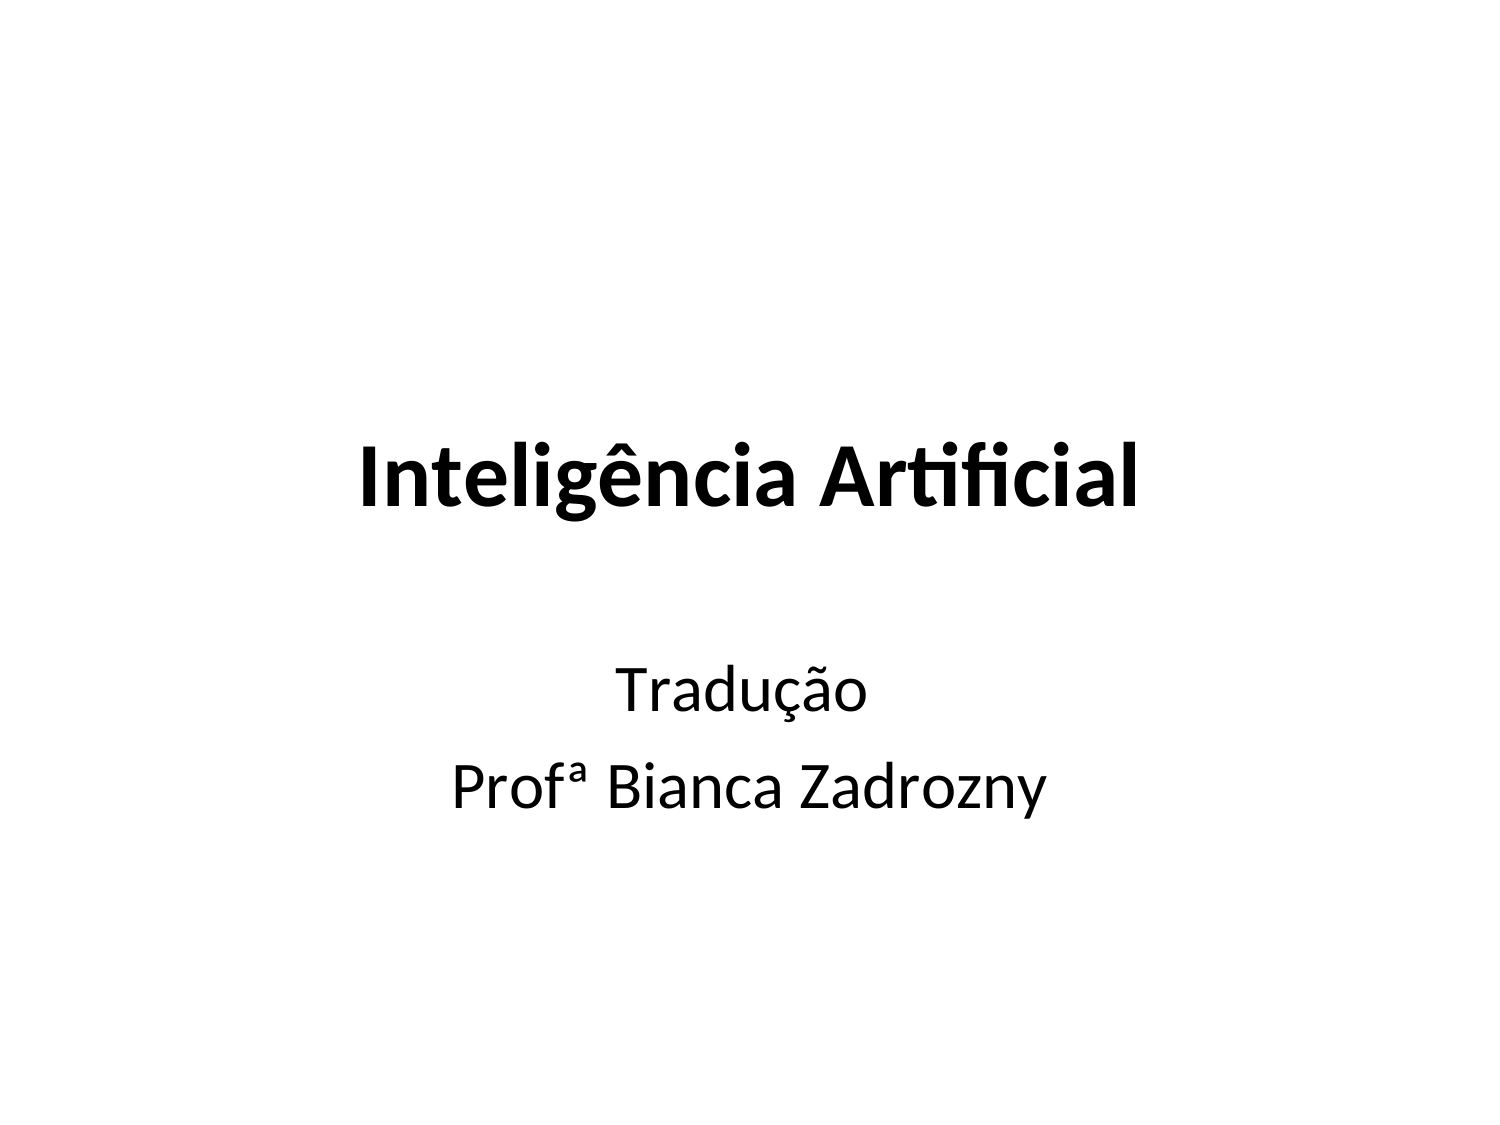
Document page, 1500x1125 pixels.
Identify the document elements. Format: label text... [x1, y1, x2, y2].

title Inteligência Artificial [112, 349, 1388, 591]
text_box Tradução Profª Bianca Zadrozny [225, 637, 1276, 926]
